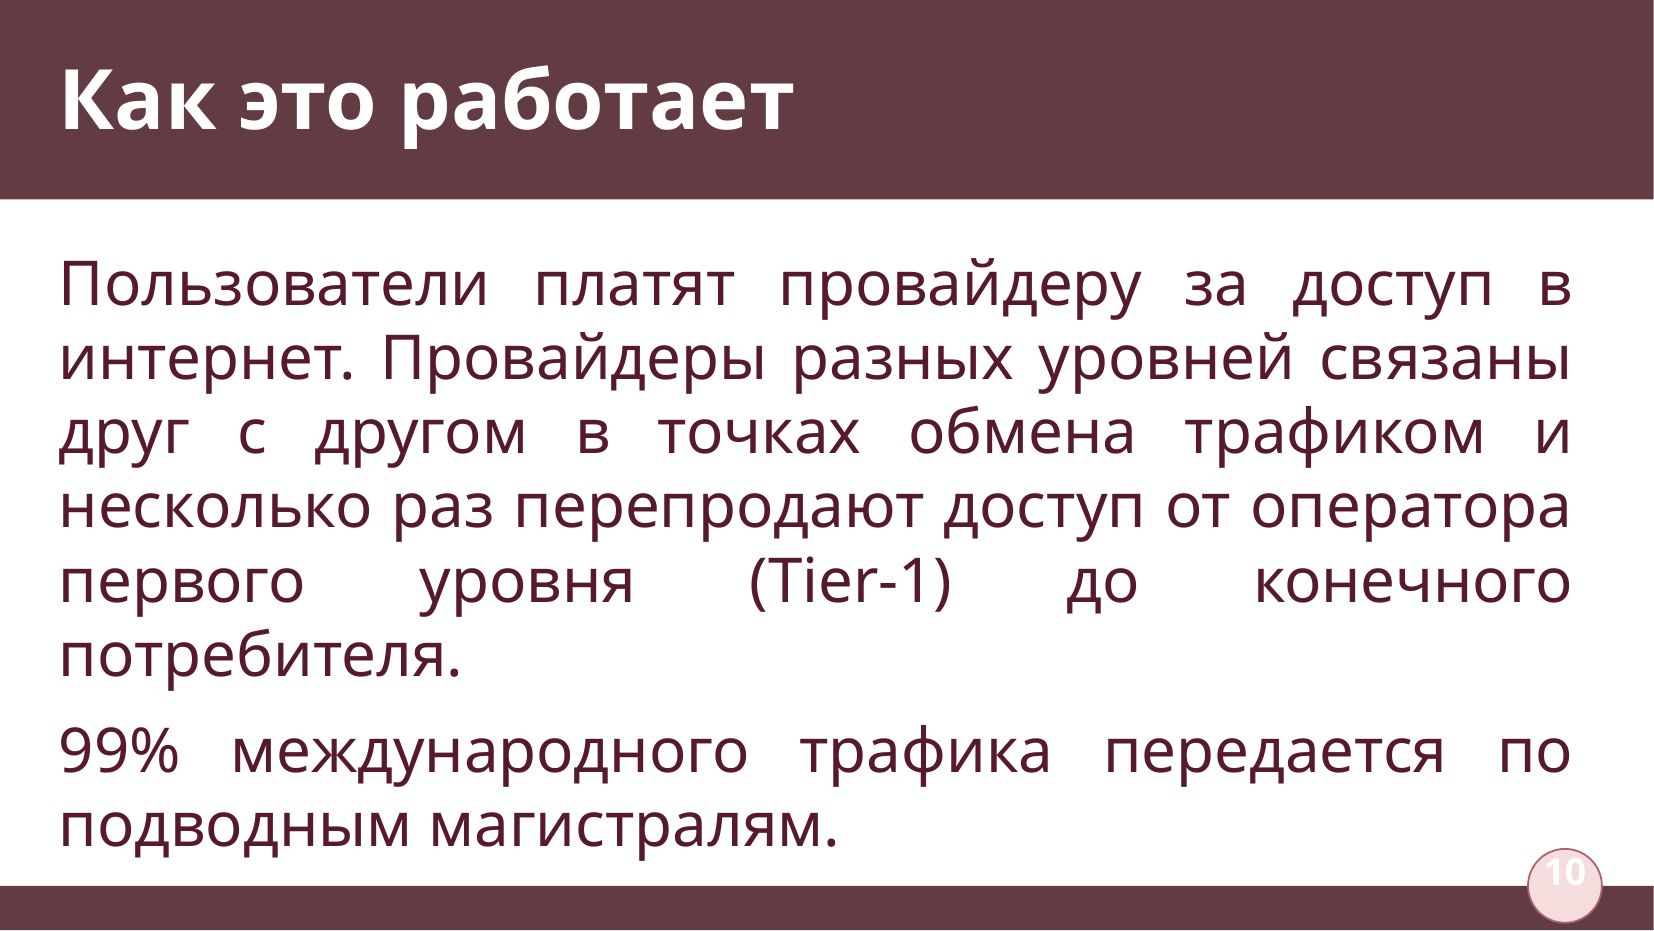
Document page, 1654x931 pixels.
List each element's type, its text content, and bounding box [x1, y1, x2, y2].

list Пользователи платят провайдеру за доступ в интернет. Провайдеры разных уровней связаны друг с другом в точках обмена трафиком и несколько раз перепродают доступ от оператора первого уровня (Tier-1) до конечного потребителя. 99% международного трафика передается по подводным магистралям. [59, 243, 1595, 864]
title Как это работает [59, 37, 1595, 156]
